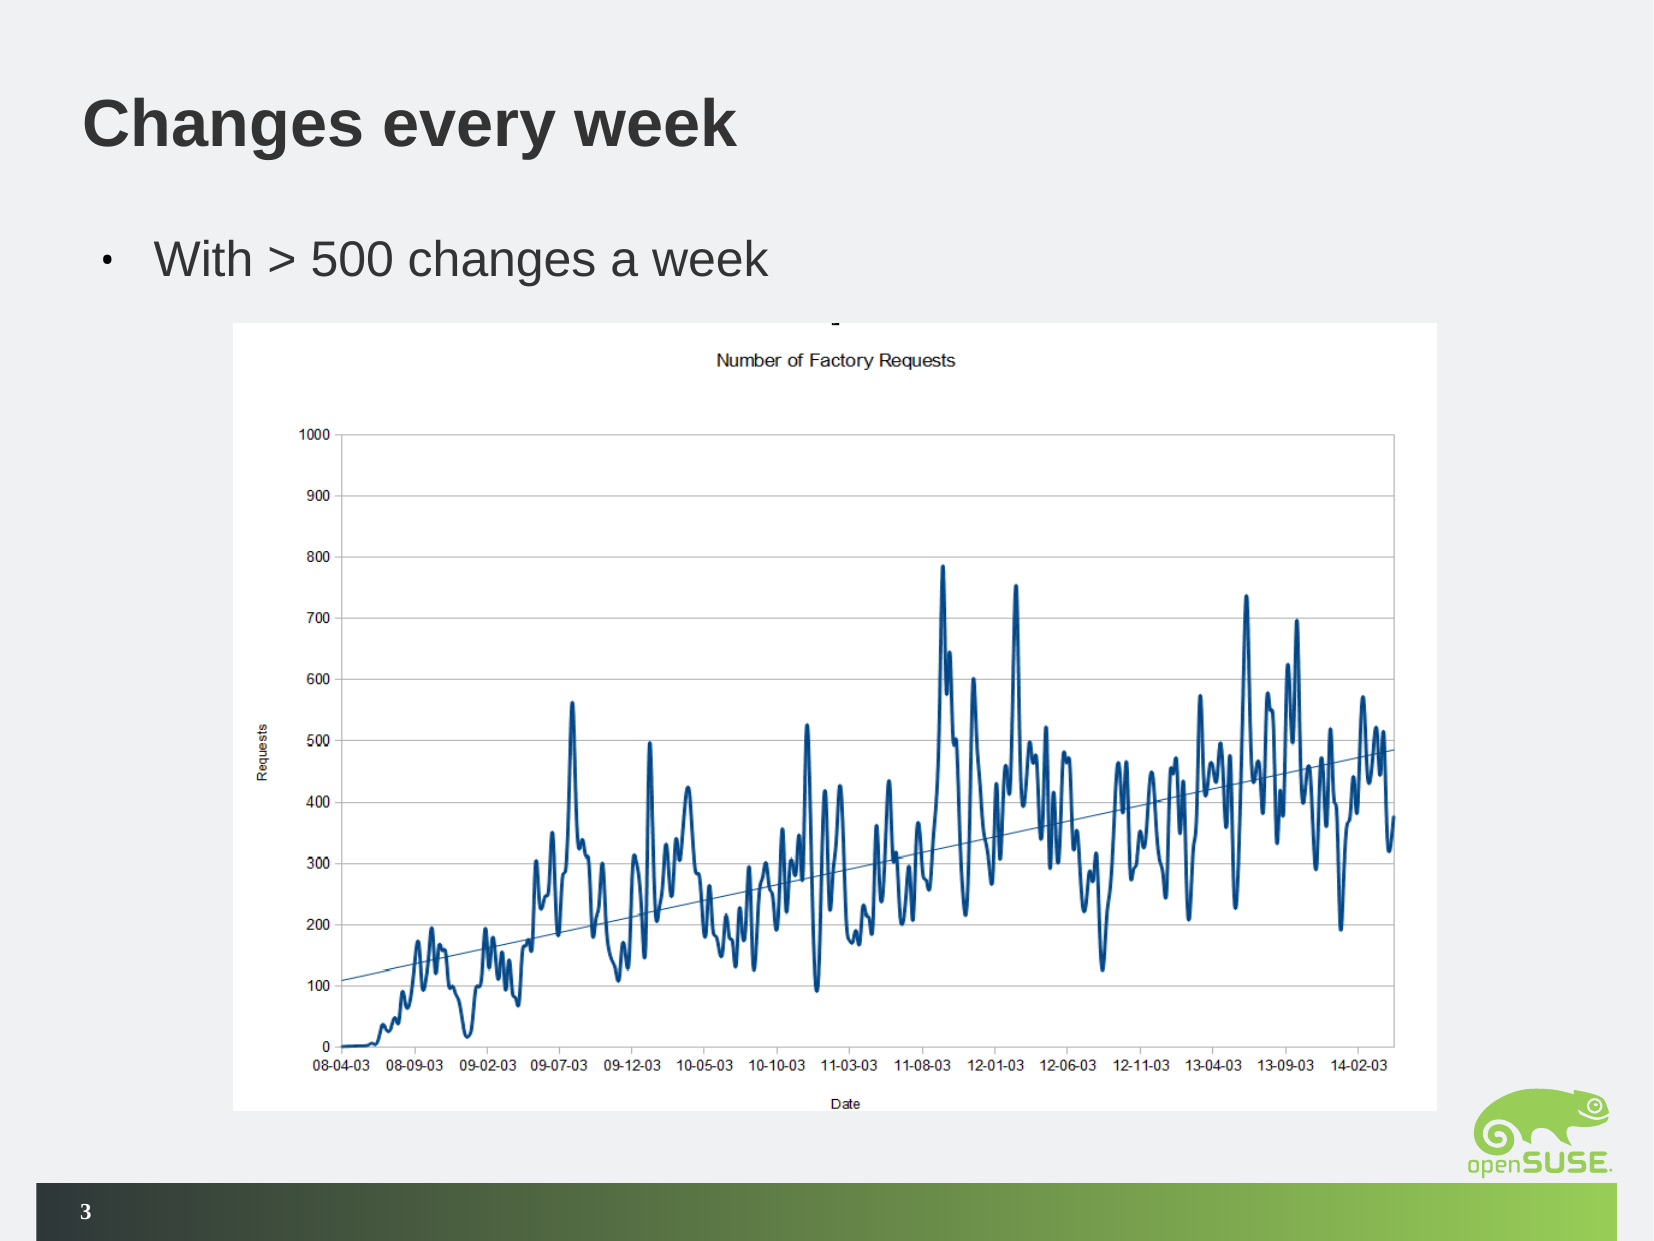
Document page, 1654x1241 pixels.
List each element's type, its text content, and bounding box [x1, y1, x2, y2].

title Changes every week [82, 49, 1571, 198]
picture [0, 0, 1654, 1241]
list With > 500 changes a week [82, 231, 1571, 951]
